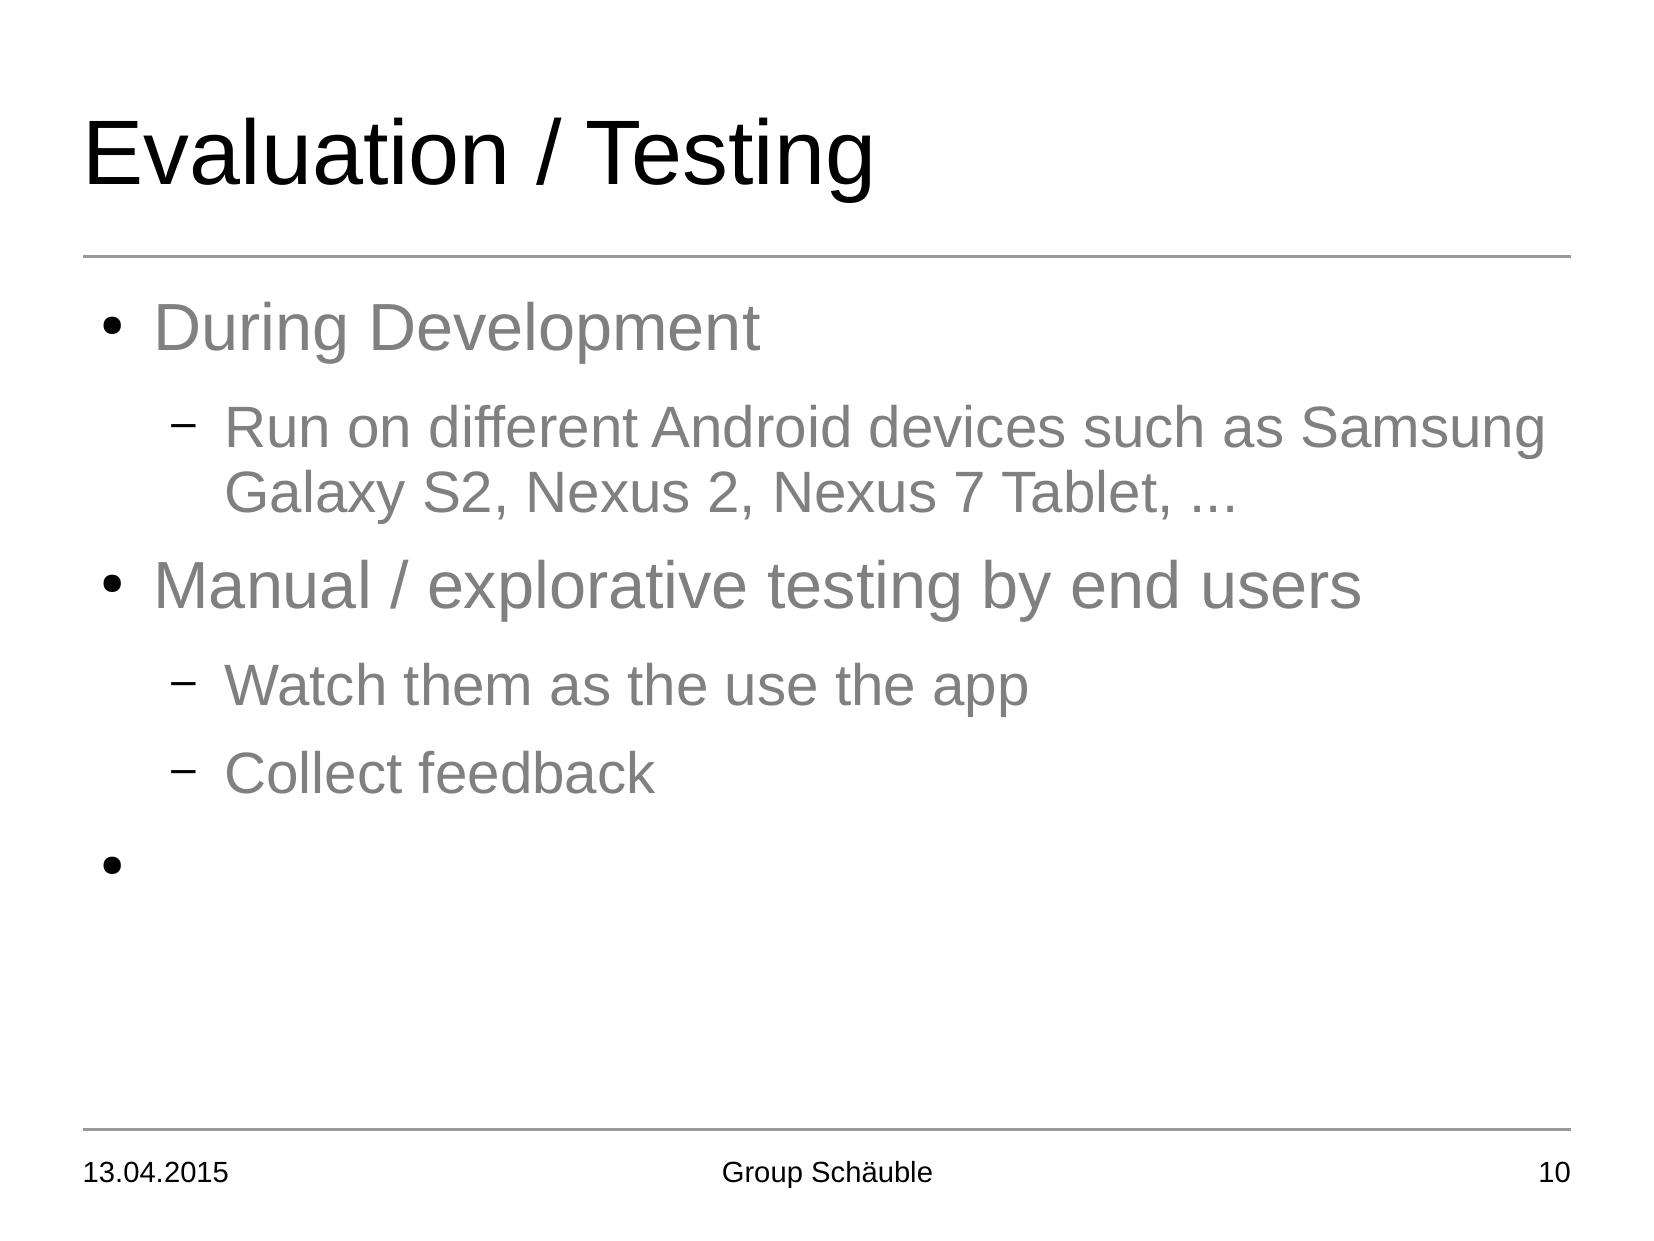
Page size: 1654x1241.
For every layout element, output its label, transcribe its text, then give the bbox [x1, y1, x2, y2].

title Evaluation / Testing [82, 49, 1571, 257]
list During Development Run on different Android devices such as Samsung Galaxy S2, Nexus 2, Nexus 7 Tablet, ... Manual / explorative testing by end users Watch them as the use the app Collect feedback [82, 290, 1571, 1010]
